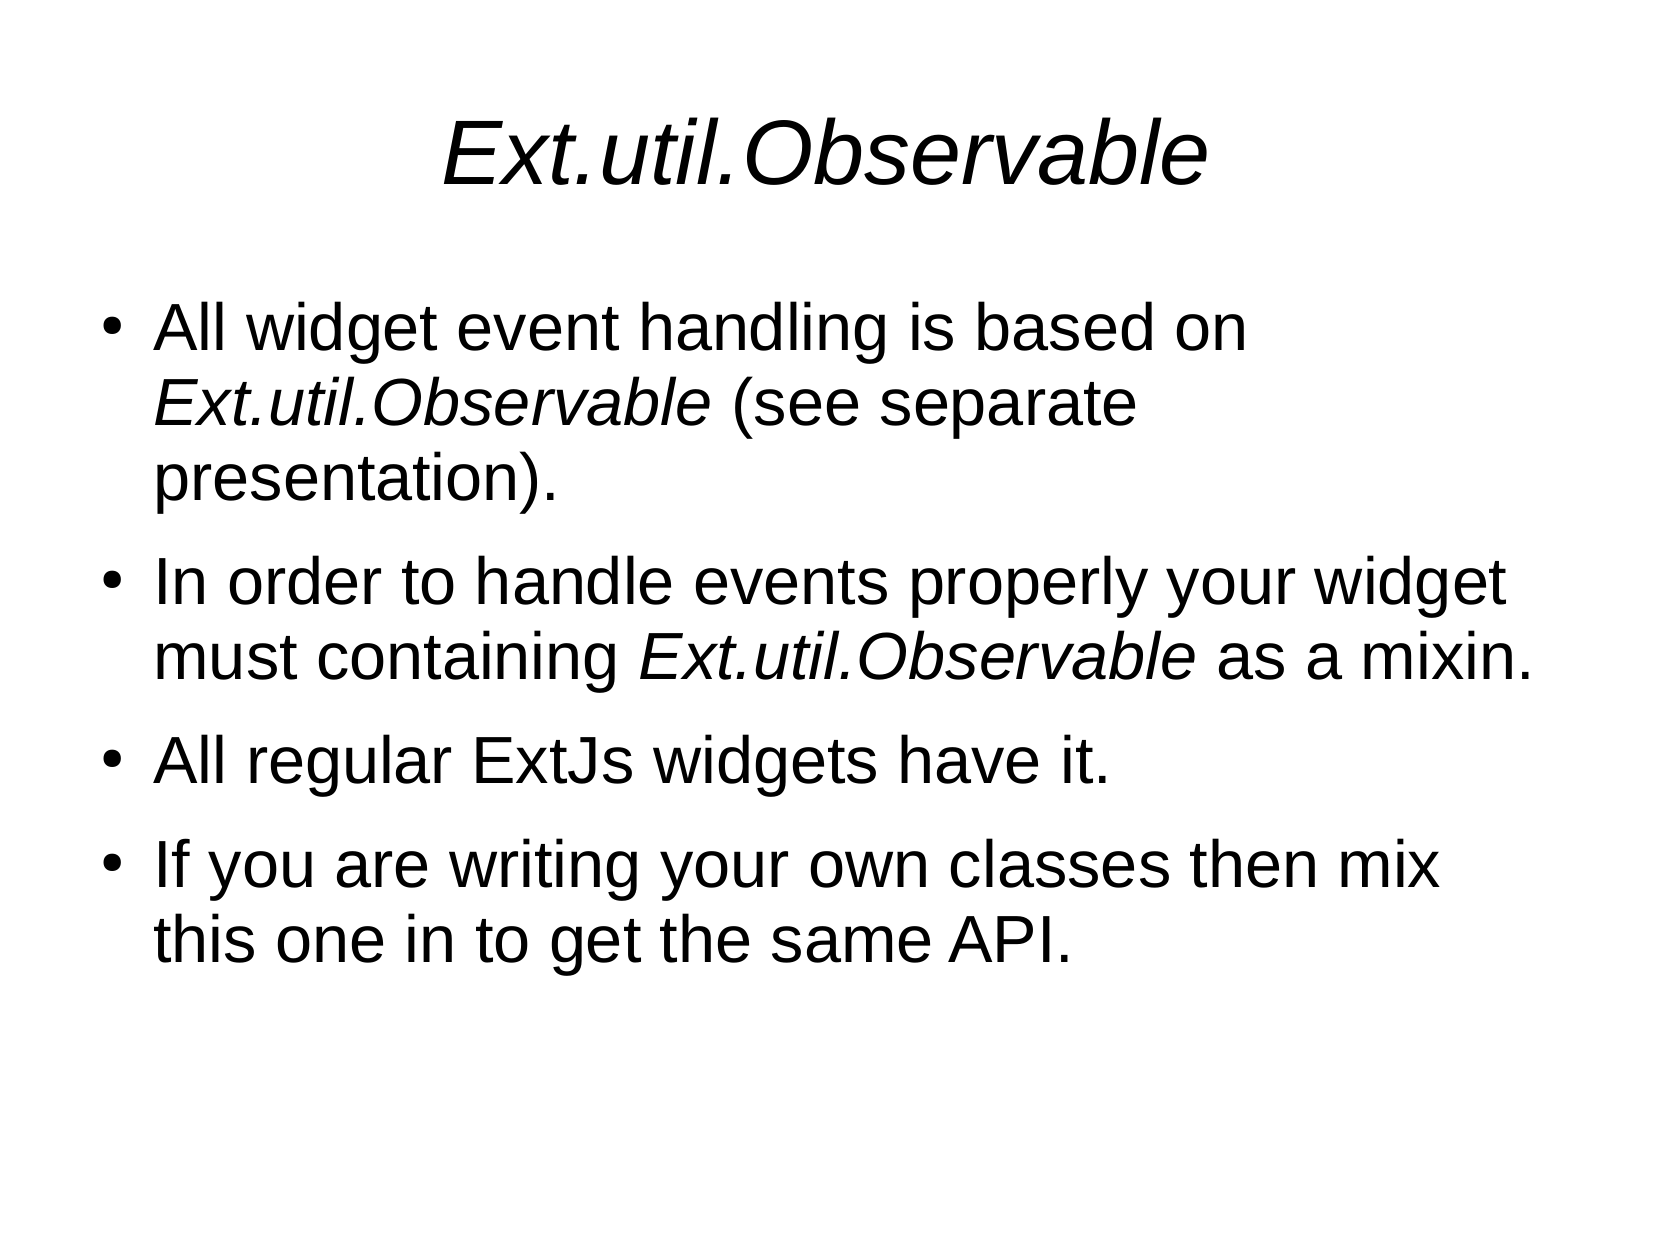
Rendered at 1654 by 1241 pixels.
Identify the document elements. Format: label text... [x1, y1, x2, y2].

list All widget event handling is based on Ext.util.Observable (see separate presentation). In order to handle events properly your widget must containing Ext.util.Observable as a mixin. All regular ExtJs widgets have it. If you are writing your own classes then mix this one in to get the same API. [82, 290, 1538, 1010]
title Ext.util.Observable [82, 49, 1571, 257]
